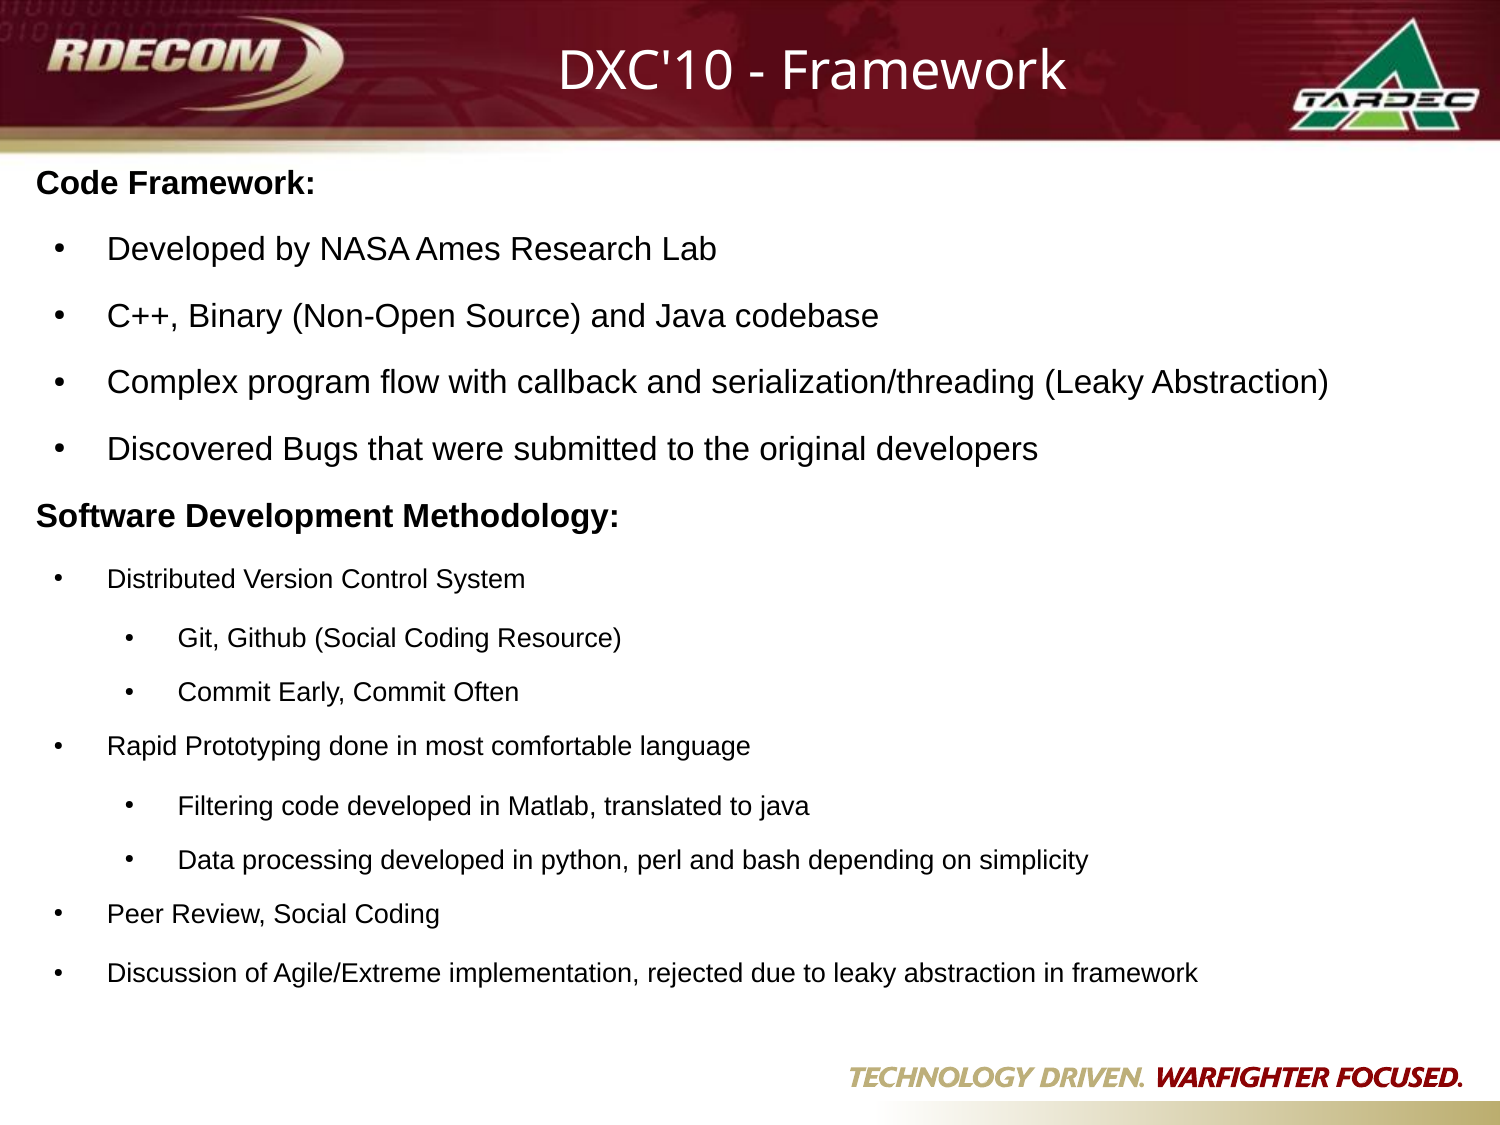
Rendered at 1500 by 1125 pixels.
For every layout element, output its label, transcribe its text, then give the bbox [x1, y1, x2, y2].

list Code Framework: Developed by NASA Ames Research Lab C++, Binary (Non-Open Source) and Java codebase Complex program flow with callback and serialization/threading (Leaky Abstraction) Discovered Bugs that were submitted to the original developers Software Development Methodology: Distributed Version Control System Git, Github (Social Coding Resource) Commit Early, Commit Often Rapid Prototyping done in most comfortable language Filtering code developed in Matlab, translated to java Data processing developed in python, perl and bash depending on simplicity Peer Review, Social Coding Discussion of Agile/Extreme implementation, rejected due to leaky abstraction in framework [35, 164, 1466, 1062]
title DXC'10 - Framework [350, 7, 1275, 131]
picture [0, 0, 1500, 171]
